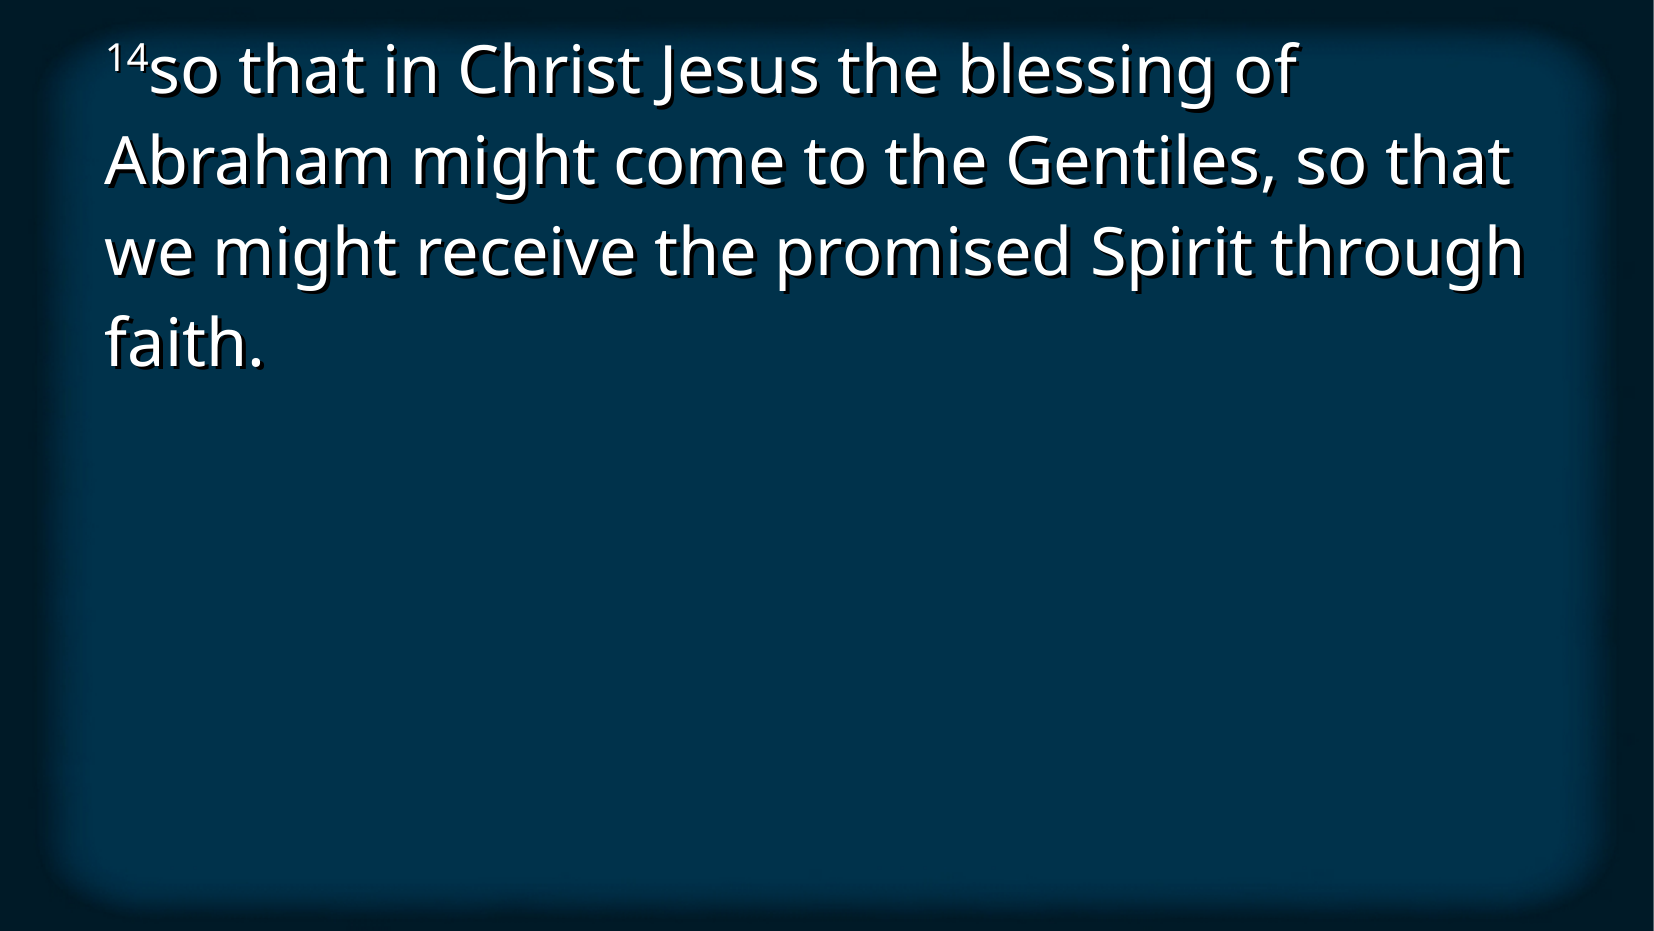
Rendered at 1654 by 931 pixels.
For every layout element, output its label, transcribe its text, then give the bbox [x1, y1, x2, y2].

picture [0, 0, 1654, 931]
text_box 14so that in Christ Jesus the blessing of Abraham might come to the Gentiles, so that we might receive the promised Spirit through faith. [90, 15, 1576, 297]
